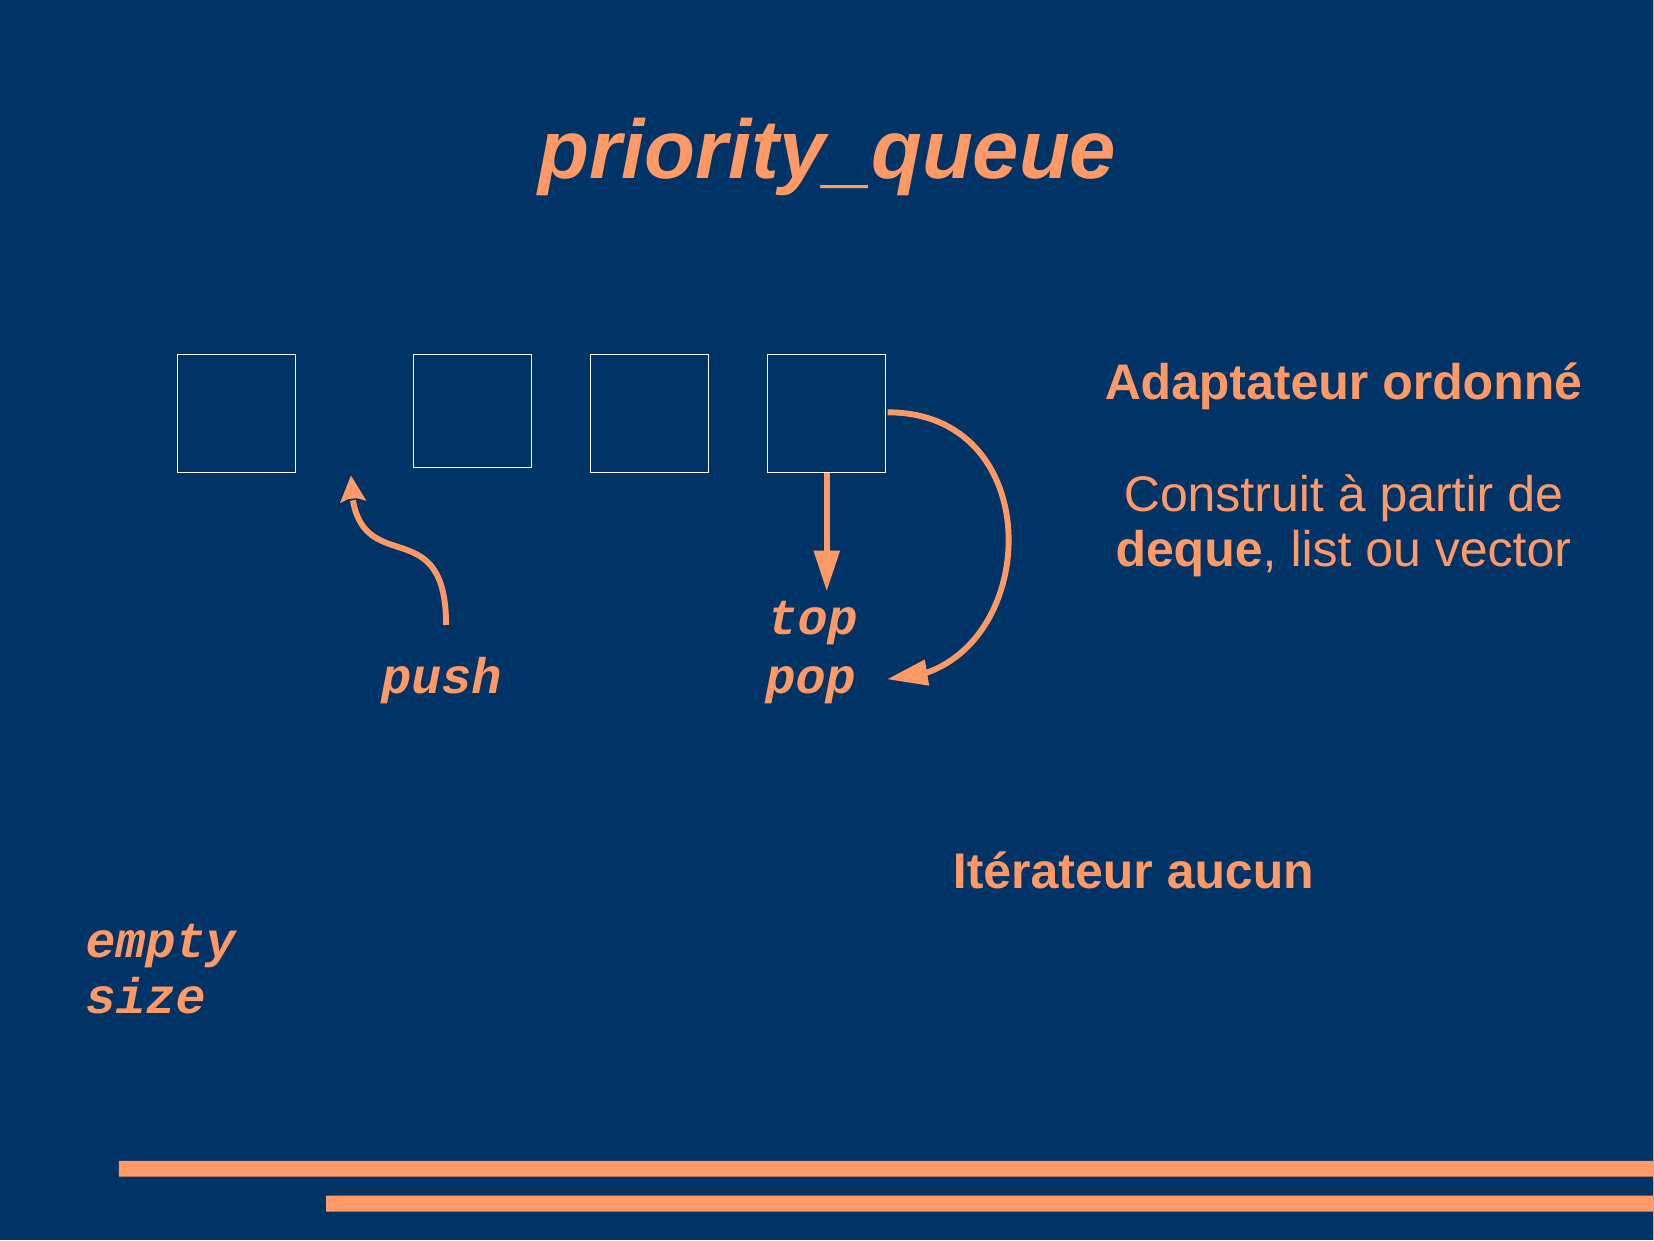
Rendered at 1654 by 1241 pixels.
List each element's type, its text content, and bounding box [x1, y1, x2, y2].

text_box push [381, 651, 532, 709]
title priority_queue [121, 46, 1534, 254]
text_box empty size [85, 915, 236, 1086]
text_box top [767, 592, 858, 650]
text_box Adaptateur ordonné Construit à partir de deque, list ou vector [1092, 354, 1595, 634]
text_box Itérateur aucun [707, 843, 1560, 955]
text_box pop [765, 651, 886, 709]
